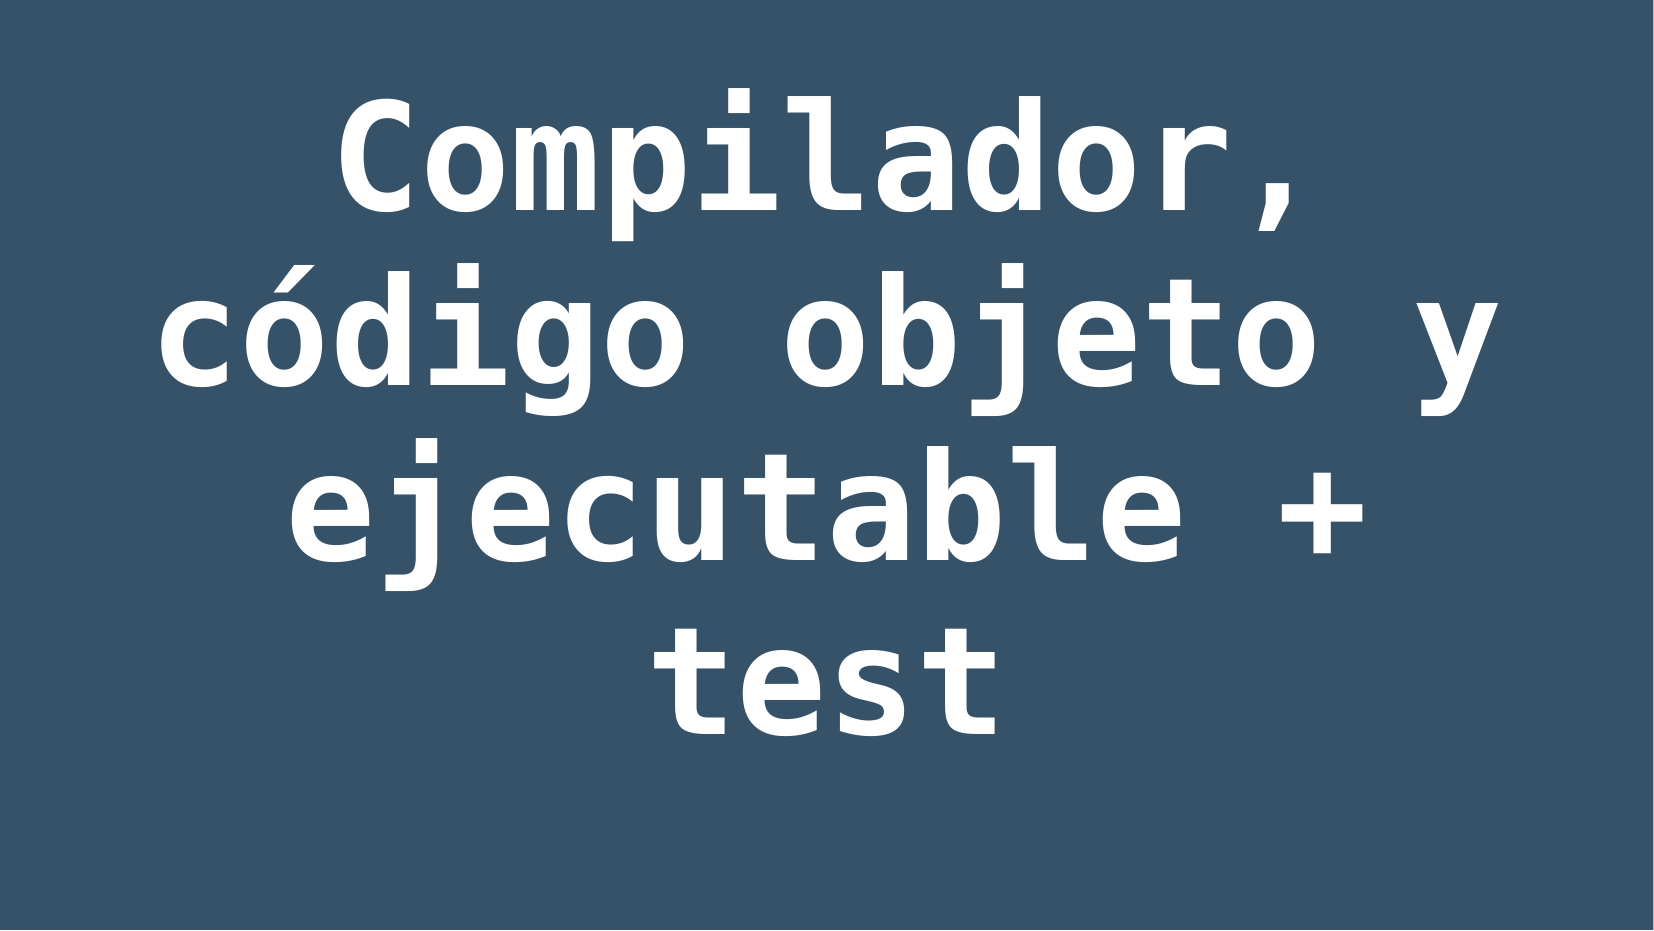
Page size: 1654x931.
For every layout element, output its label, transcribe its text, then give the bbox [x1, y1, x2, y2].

subtitle Compilador, código objeto y ejecutable + test [82, 60, 1571, 781]
